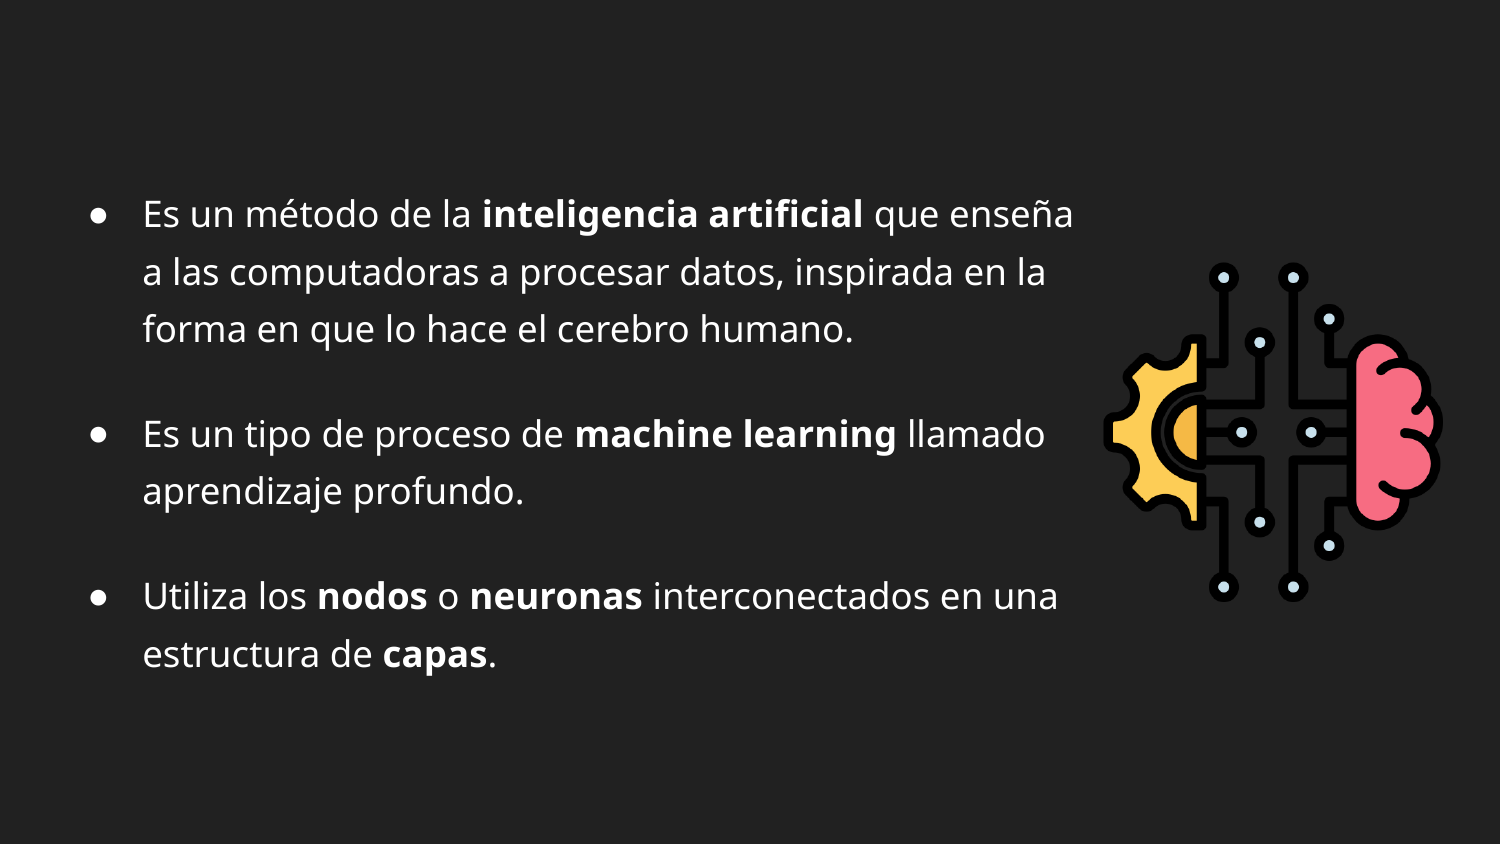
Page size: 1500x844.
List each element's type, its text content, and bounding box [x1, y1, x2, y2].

text_box Es un método de la inteligencia artificial que enseña a las computadoras a procesar datos, inspirada en la forma en que lo hace el cerebro humano. Es un tipo de proceso de machine learning llamado aprendizaje profundo. Utiliza los nodos o neuronas interconectados en una estructura de capas. [53, 166, 1098, 698]
picture [1097, 256, 1449, 608]
